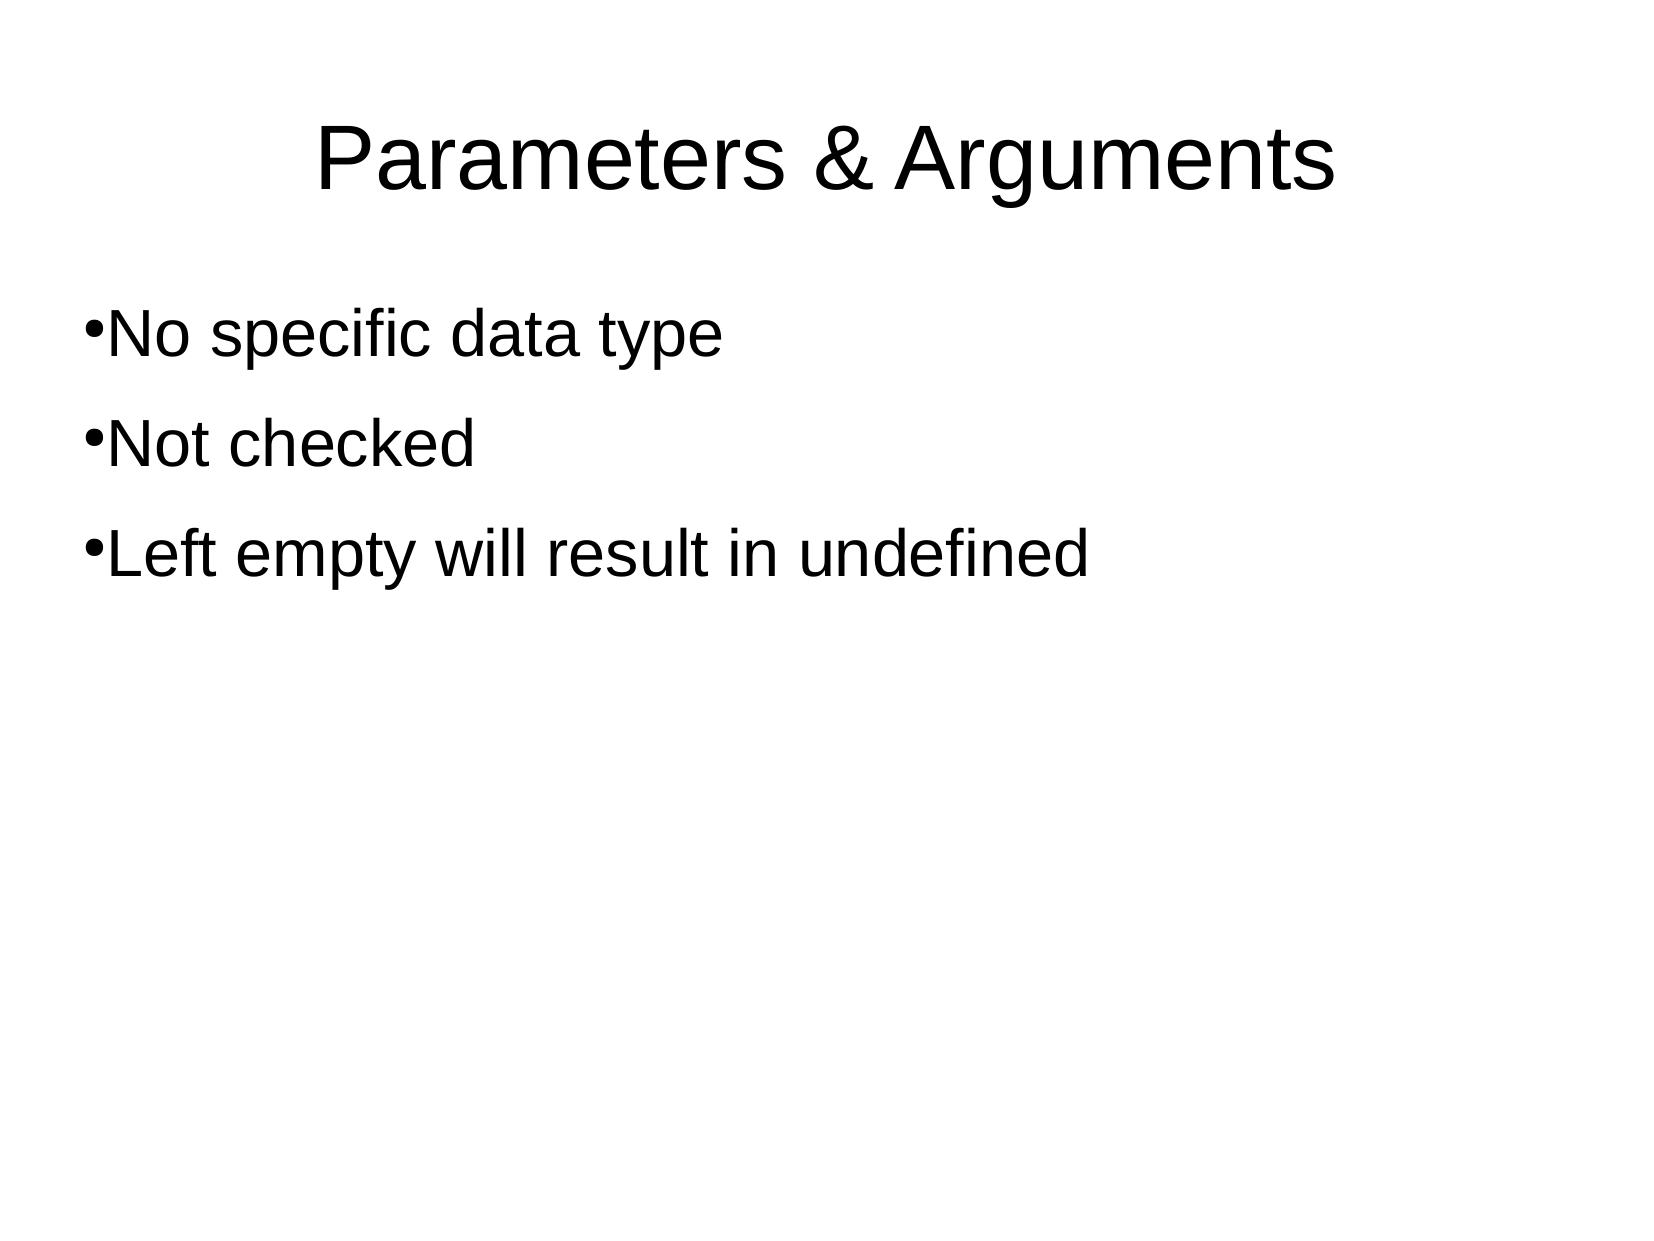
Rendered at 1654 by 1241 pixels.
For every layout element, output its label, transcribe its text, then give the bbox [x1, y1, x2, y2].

title Parameters & Arguments [82, 49, 1571, 257]
list No specific data type Not checked Left empty will result in undefined [82, 290, 1571, 1109]
